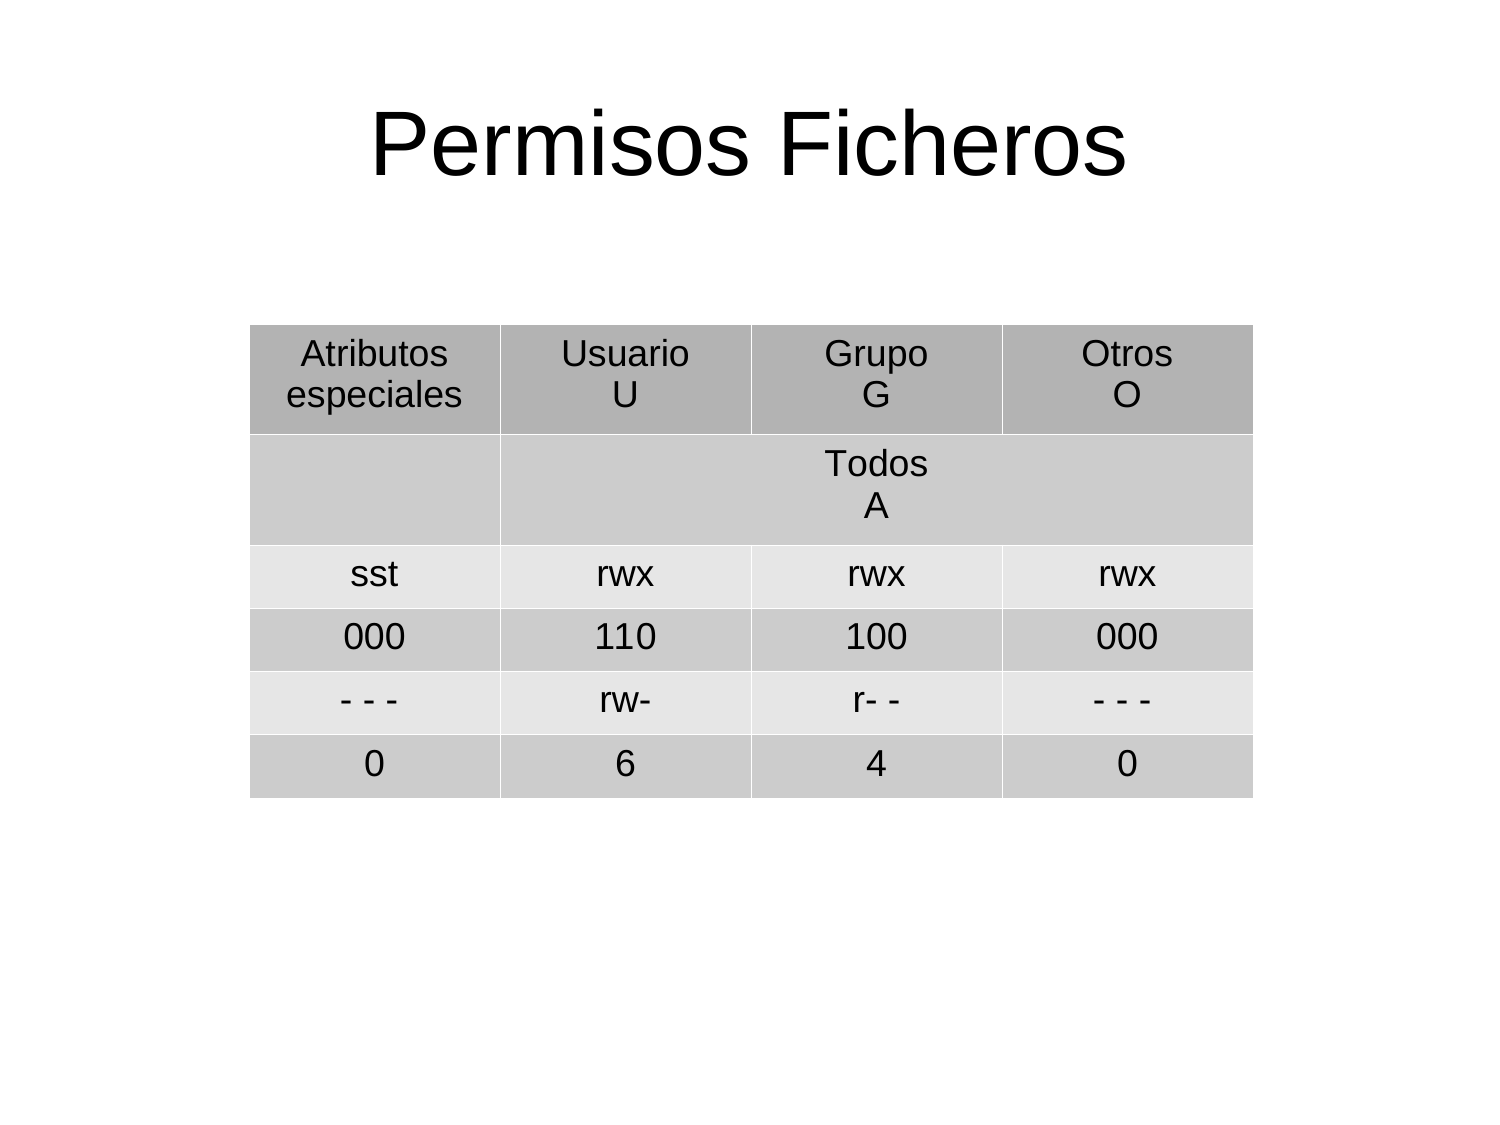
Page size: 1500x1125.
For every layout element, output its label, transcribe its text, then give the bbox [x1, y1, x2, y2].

table_cell 000 [250, 609, 500, 671]
table_cell rw- [501, 672, 751, 734]
table_cell Todos A [501, 435, 1253, 545]
table_cell rwx [501, 546, 751, 608]
title Permisos Ficheros [75, 45, 1426, 233]
table_cell 0 [250, 735, 500, 798]
table_cell sst [250, 546, 500, 608]
table_cell 110 [501, 609, 751, 671]
table_cell - - - [1003, 672, 1253, 734]
table_cell 4 [752, 735, 1002, 798]
table_cell rwx [752, 546, 1002, 608]
table_cell rwx [1003, 546, 1253, 608]
table_cell 6 [501, 735, 751, 798]
table_cell r- - [752, 672, 1002, 734]
table_cell 0 [1003, 735, 1253, 798]
table_header Usuario U [501, 325, 751, 434]
table_cell 100 [752, 609, 1002, 671]
table_cell - - - [250, 672, 500, 734]
table_header Grupo G [752, 325, 1002, 434]
table_header Atributos especiales [250, 325, 500, 434]
table_cell 000 [1003, 609, 1253, 671]
list [67, 259, 1418, 1003]
table_header Otros O [1003, 325, 1253, 434]
table_cell [250, 435, 500, 545]
